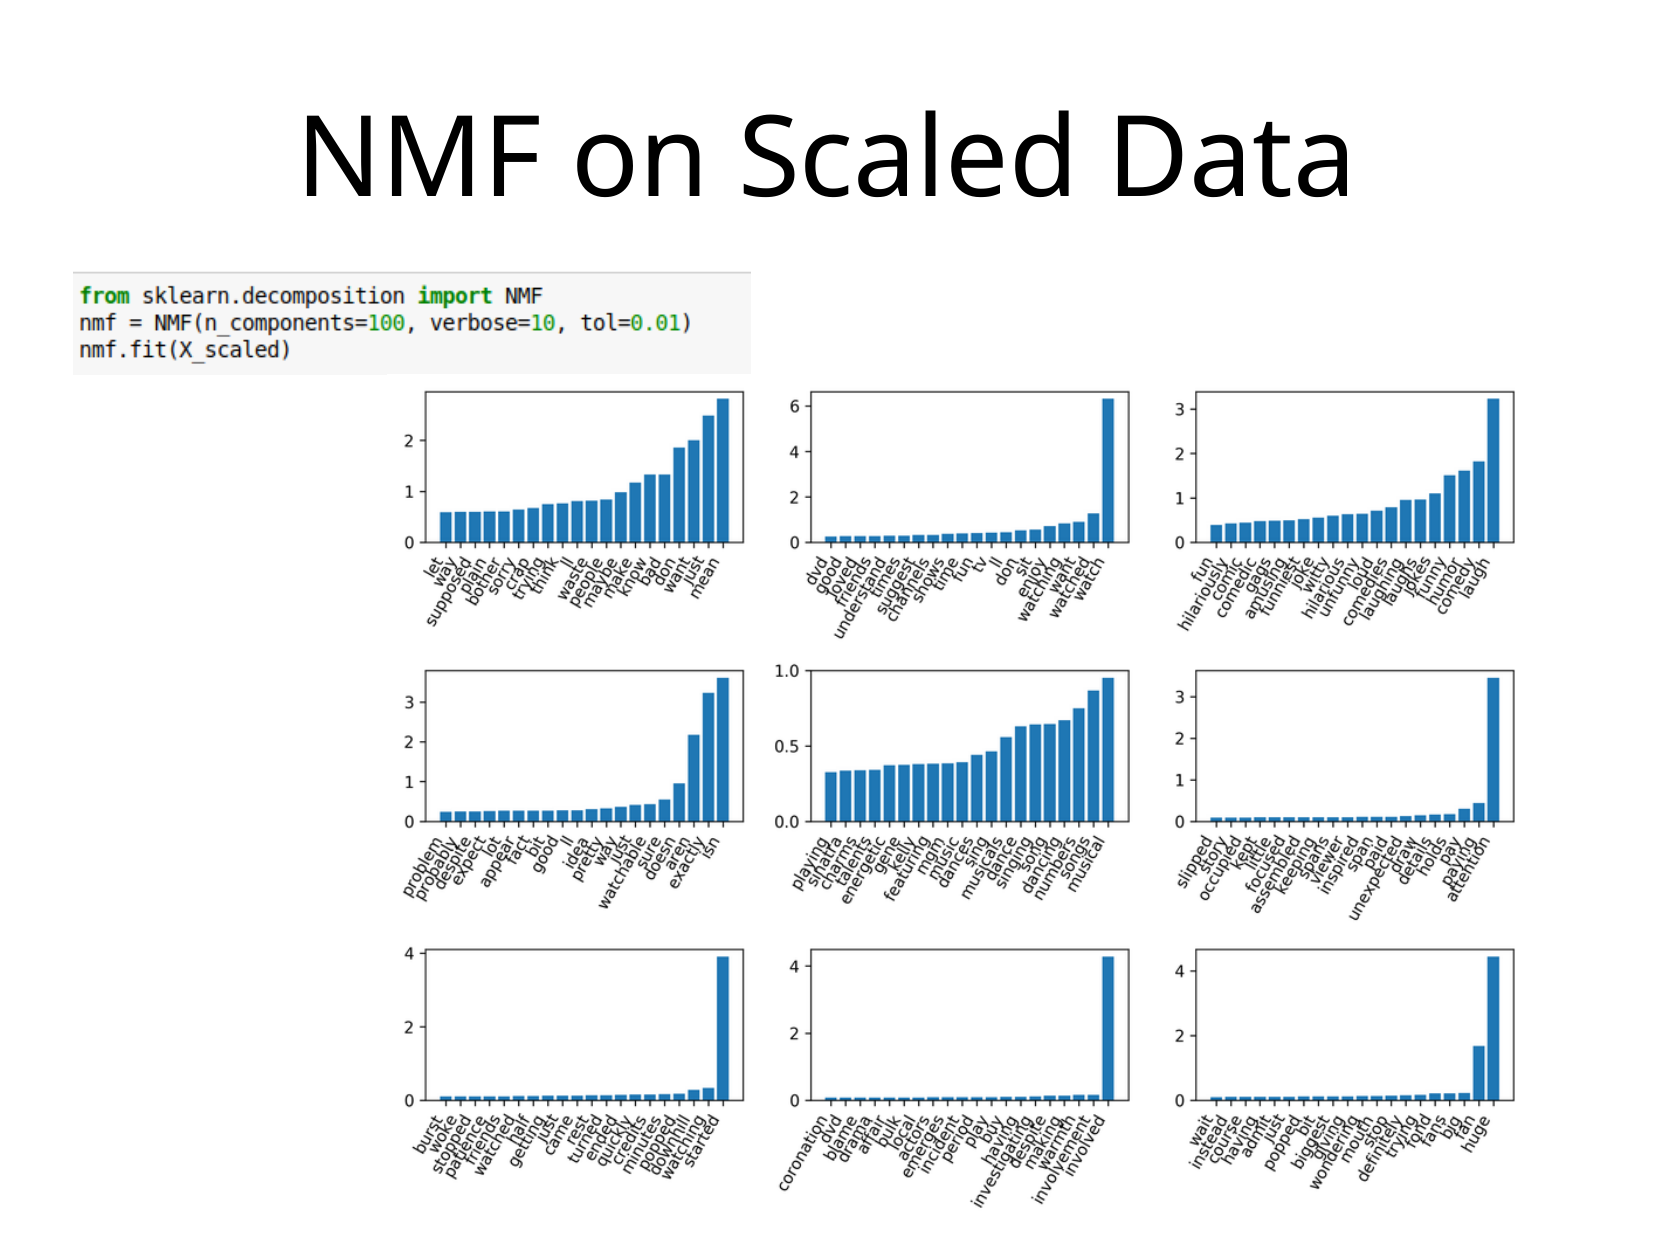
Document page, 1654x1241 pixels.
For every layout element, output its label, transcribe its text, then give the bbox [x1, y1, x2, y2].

picture [73, 269, 1531, 1216]
title NMF on Scaled Data [82, 49, 1571, 257]
